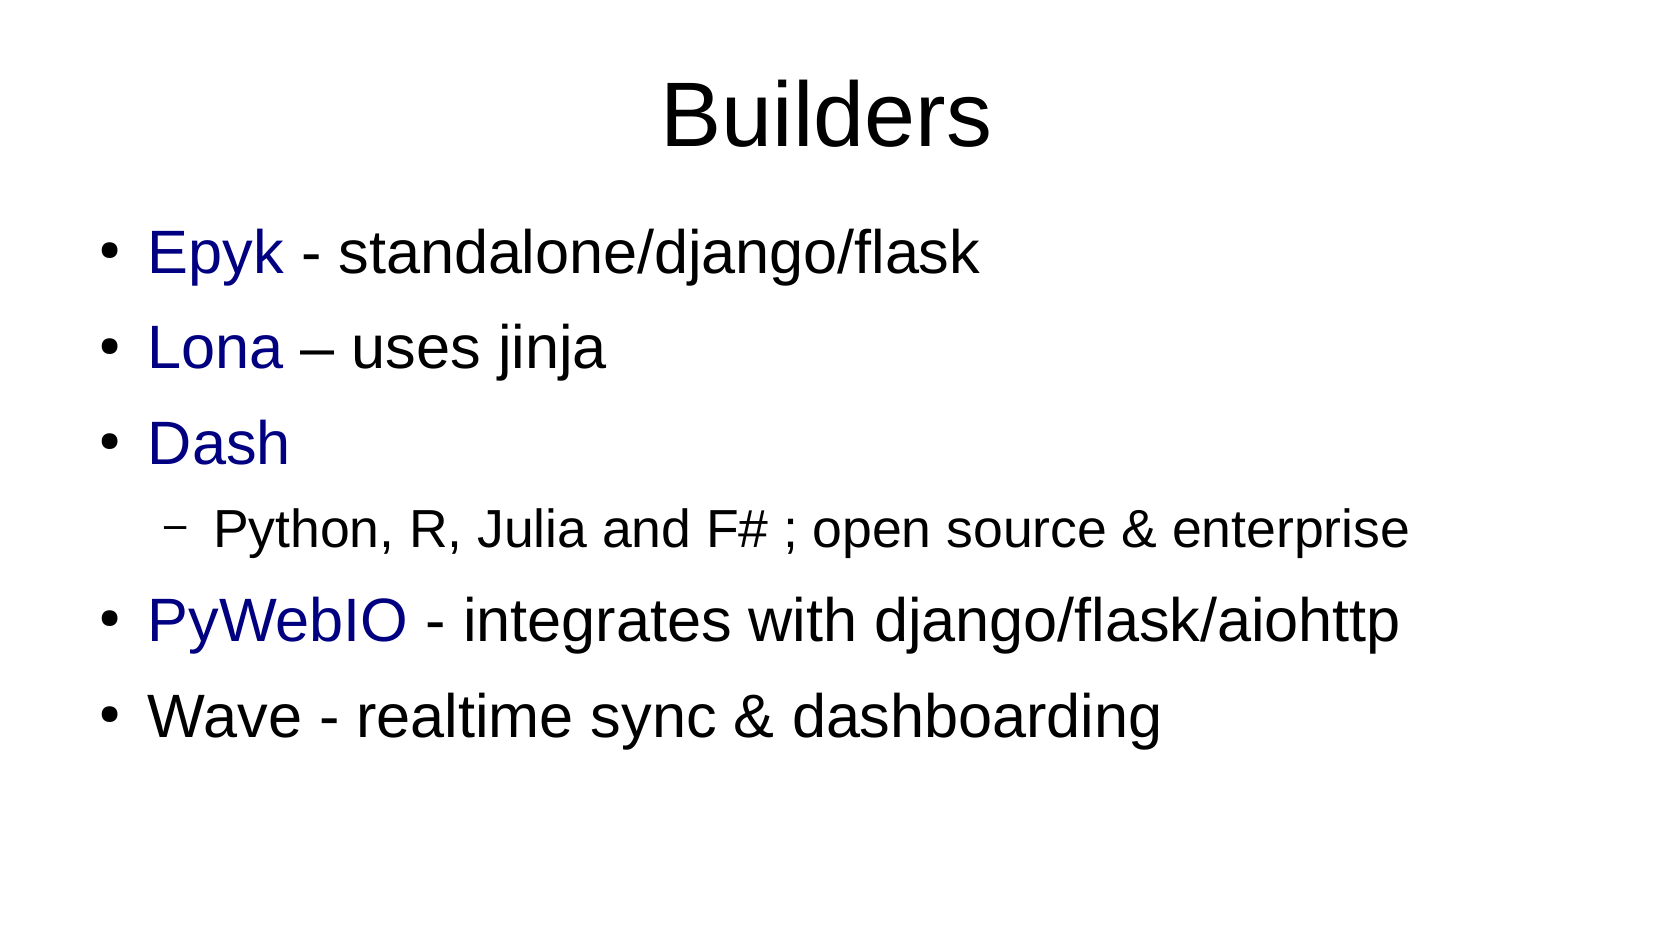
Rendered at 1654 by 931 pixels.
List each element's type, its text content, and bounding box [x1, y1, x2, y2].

list Epyk - standalone/django/flask Lona – uses jinja Dash Python, R, Julia and F# ; open source & enterprise PyWebIO - integrates with django/flask/aiohttp Wave - realtime sync & dashboarding [82, 217, 1571, 758]
title Builders [82, 37, 1571, 193]
